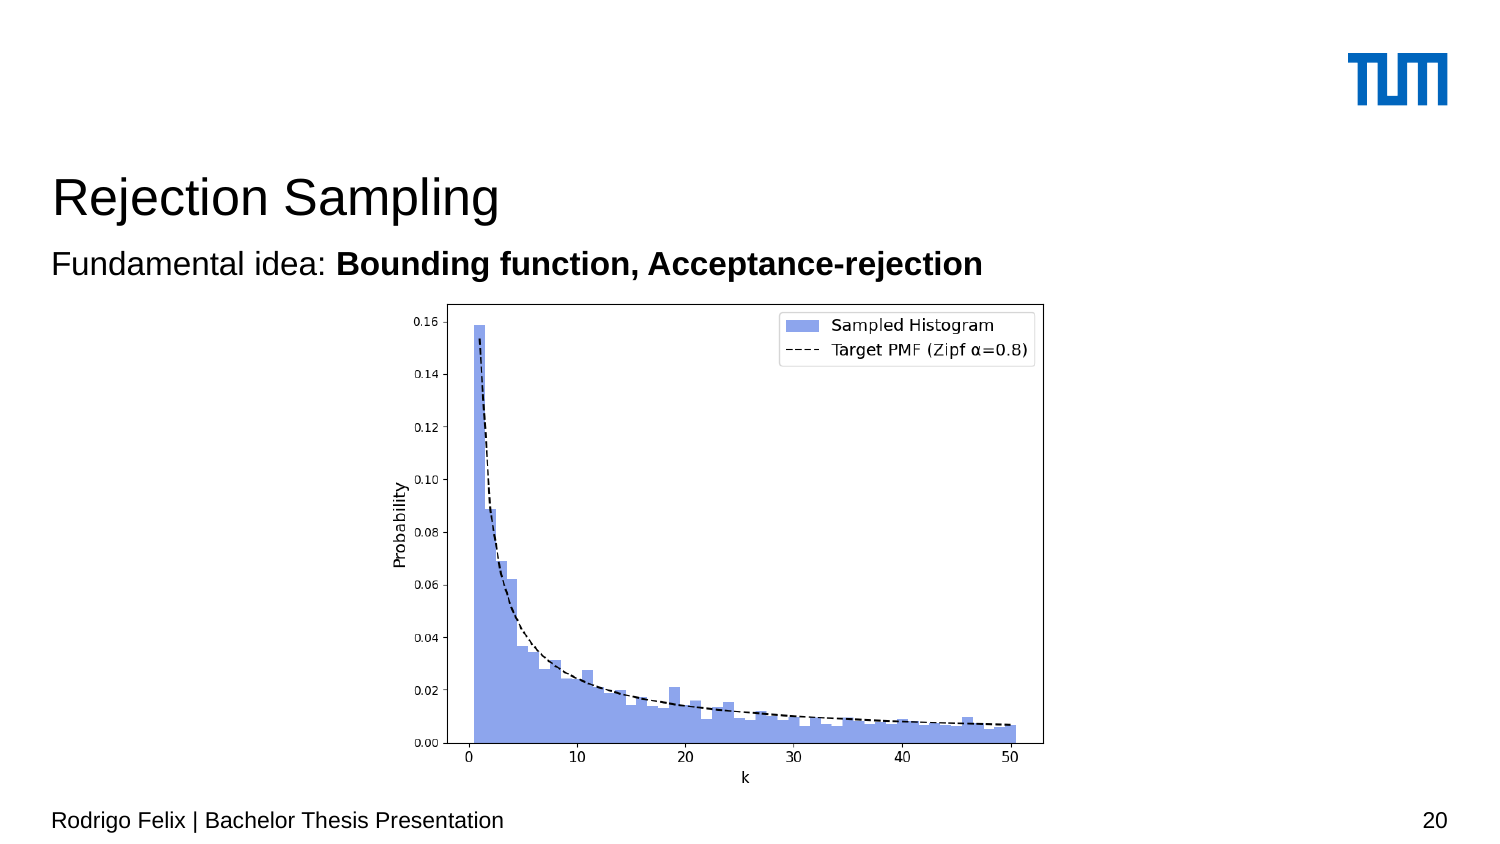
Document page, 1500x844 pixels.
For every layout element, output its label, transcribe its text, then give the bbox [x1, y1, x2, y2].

picture [383, 295, 1051, 794]
title Rejection Sampling [52, 159, 1449, 227]
list Fundamental idea: Bounding function, Acceptance-rejection [51, 236, 1447, 296]
